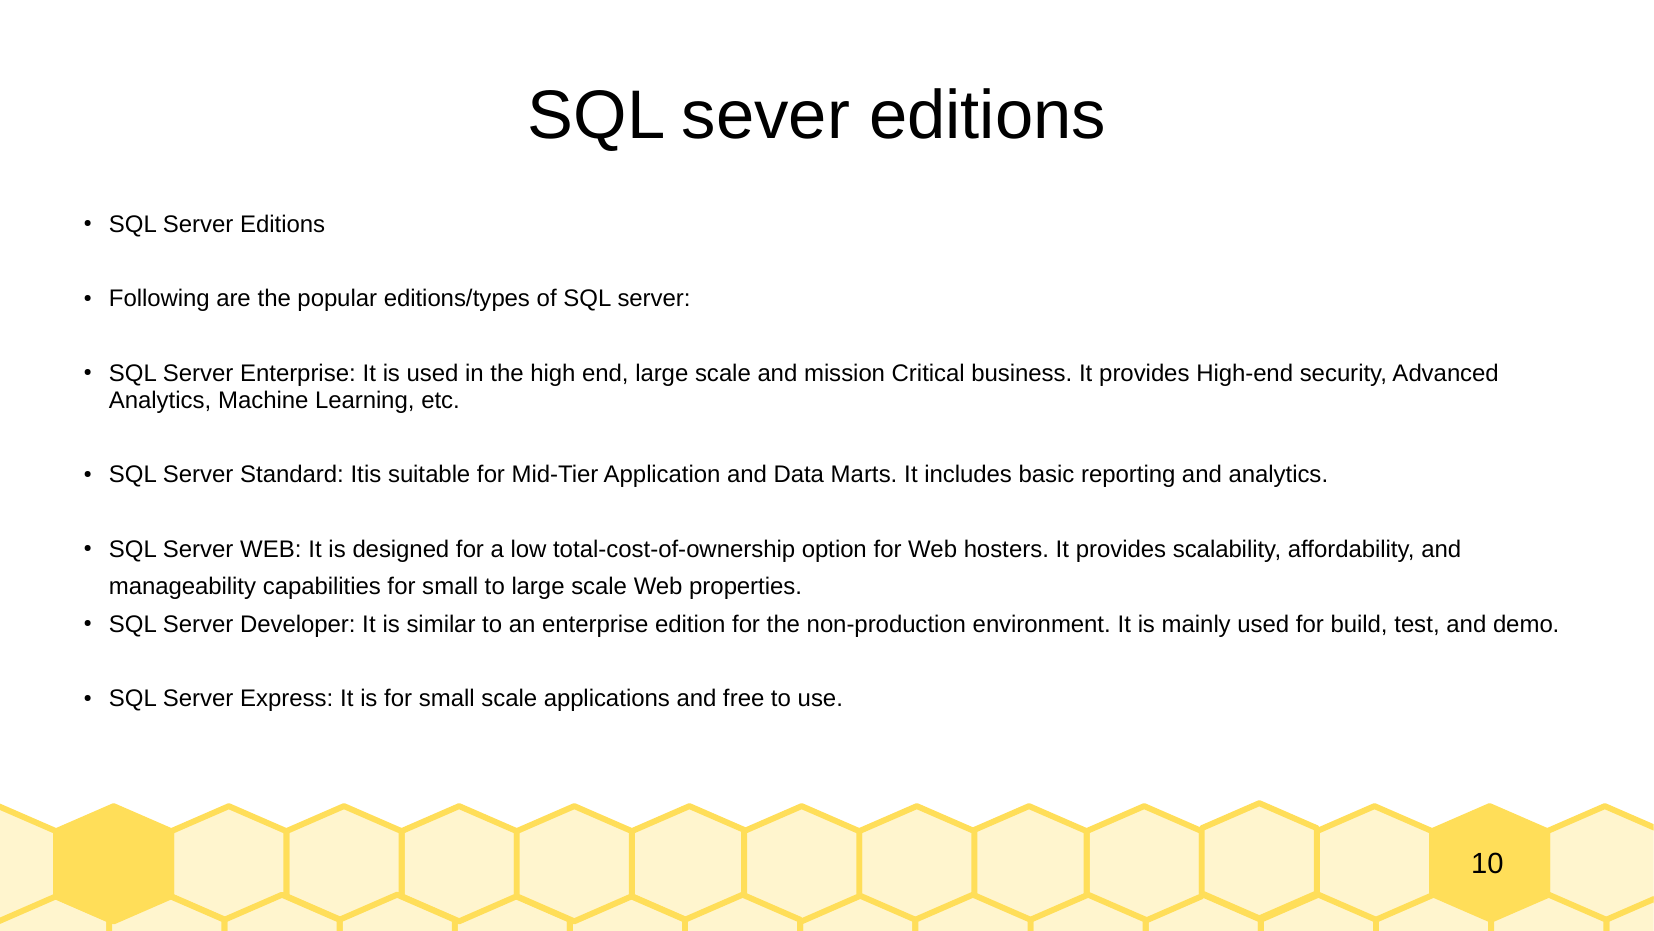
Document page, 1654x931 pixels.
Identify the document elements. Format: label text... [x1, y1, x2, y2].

list SQL Server Editions Following are the popular editions/types of SQL server: SQL Server Enterprise: It is used in the high end, large scale and mission Critical business. It provides High-end security, Advanced Analytics, Machine Learning, etc. SQL Server Standard: Itis suitable for Mid-Tier Application and Data Marts. It includes basic reporting and analytics. SQL Server WEB: It is designed for a low total-cost-of-ownership option for Web hosters. It provides scalability, affordability, and manageability capabilities for small to large scale Web properties. SQL Server Developer: It is similar to an enterprise edition for the non-production environment. It is mainly used for build, test, and demo. SQL Server Express: It is for small scale applications and free to use. [75, 210, 1564, 751]
title SQL sever editions [82, 37, 1571, 193]
